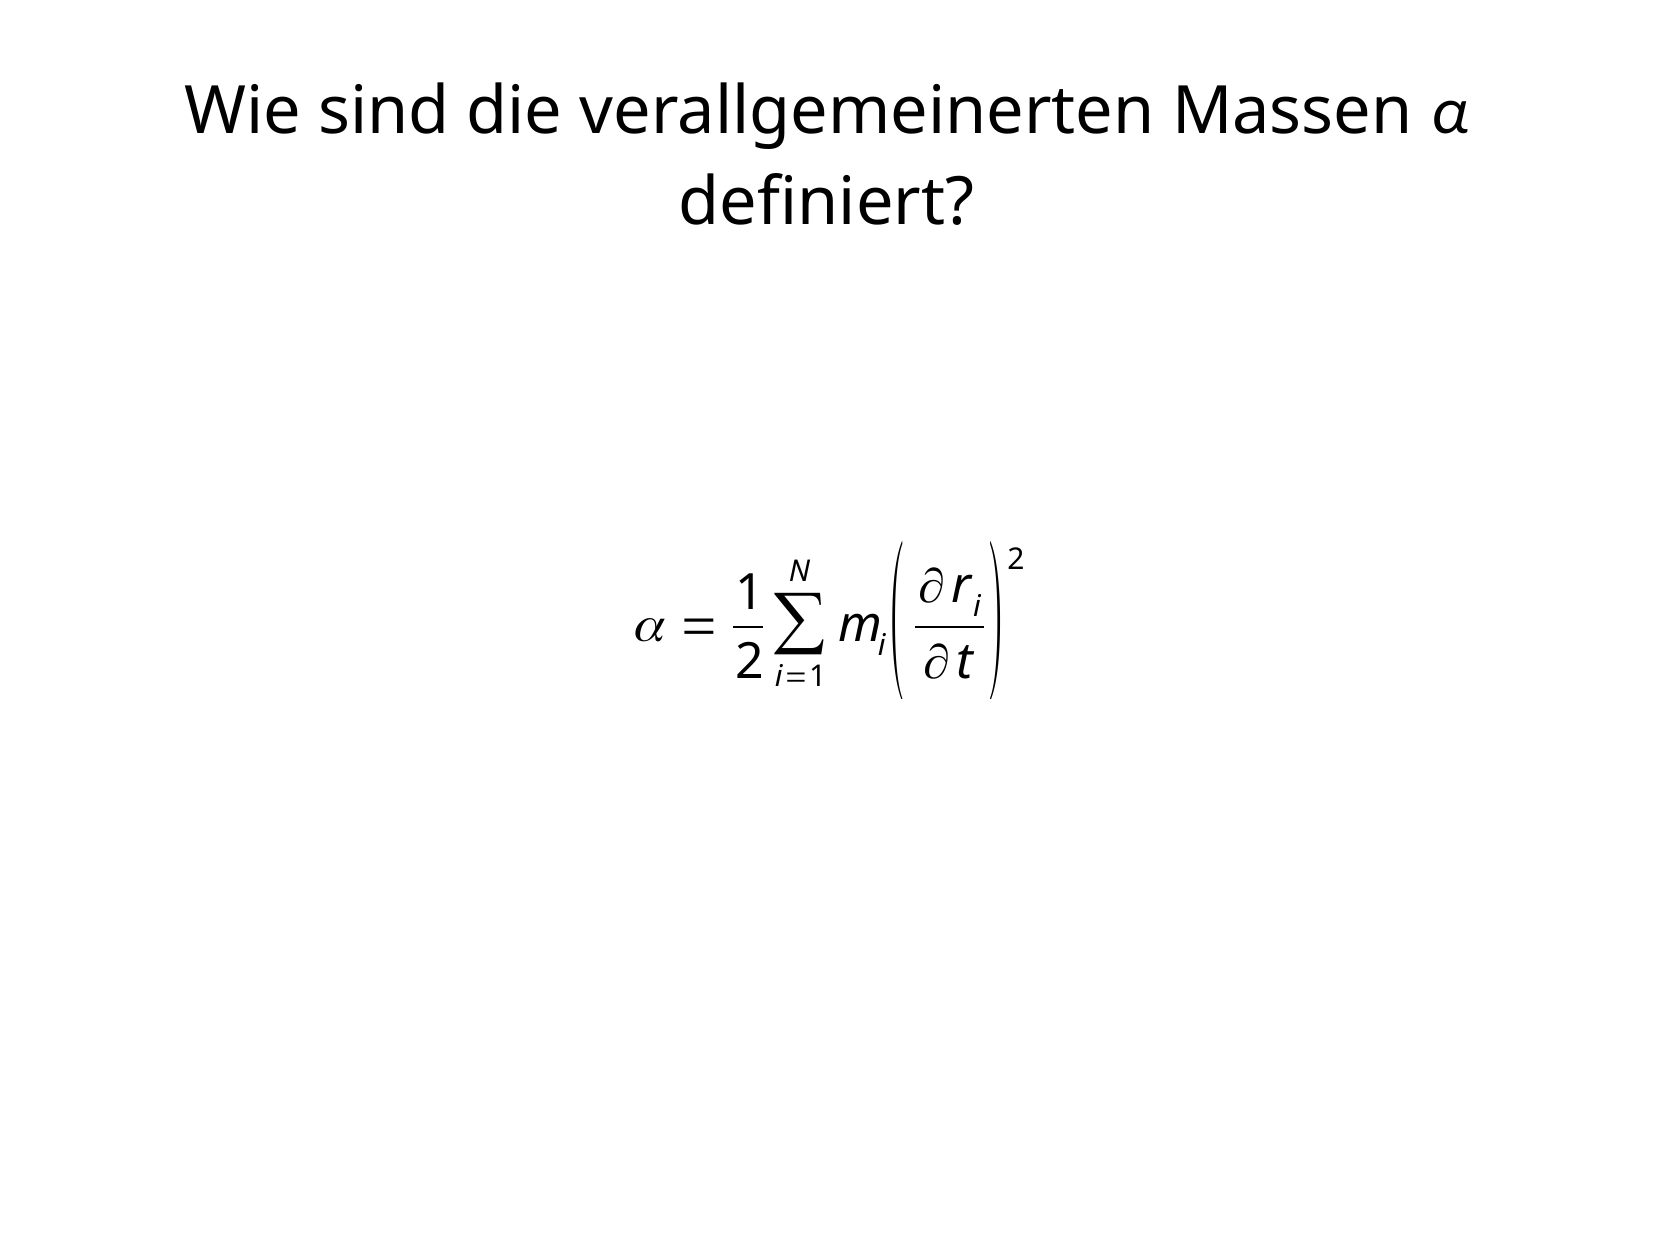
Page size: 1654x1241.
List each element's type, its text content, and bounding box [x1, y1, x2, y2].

title Wie sind die verallgemeinerten Massen α definiert? [82, 49, 1571, 257]
chart [624, 541, 1029, 699]
